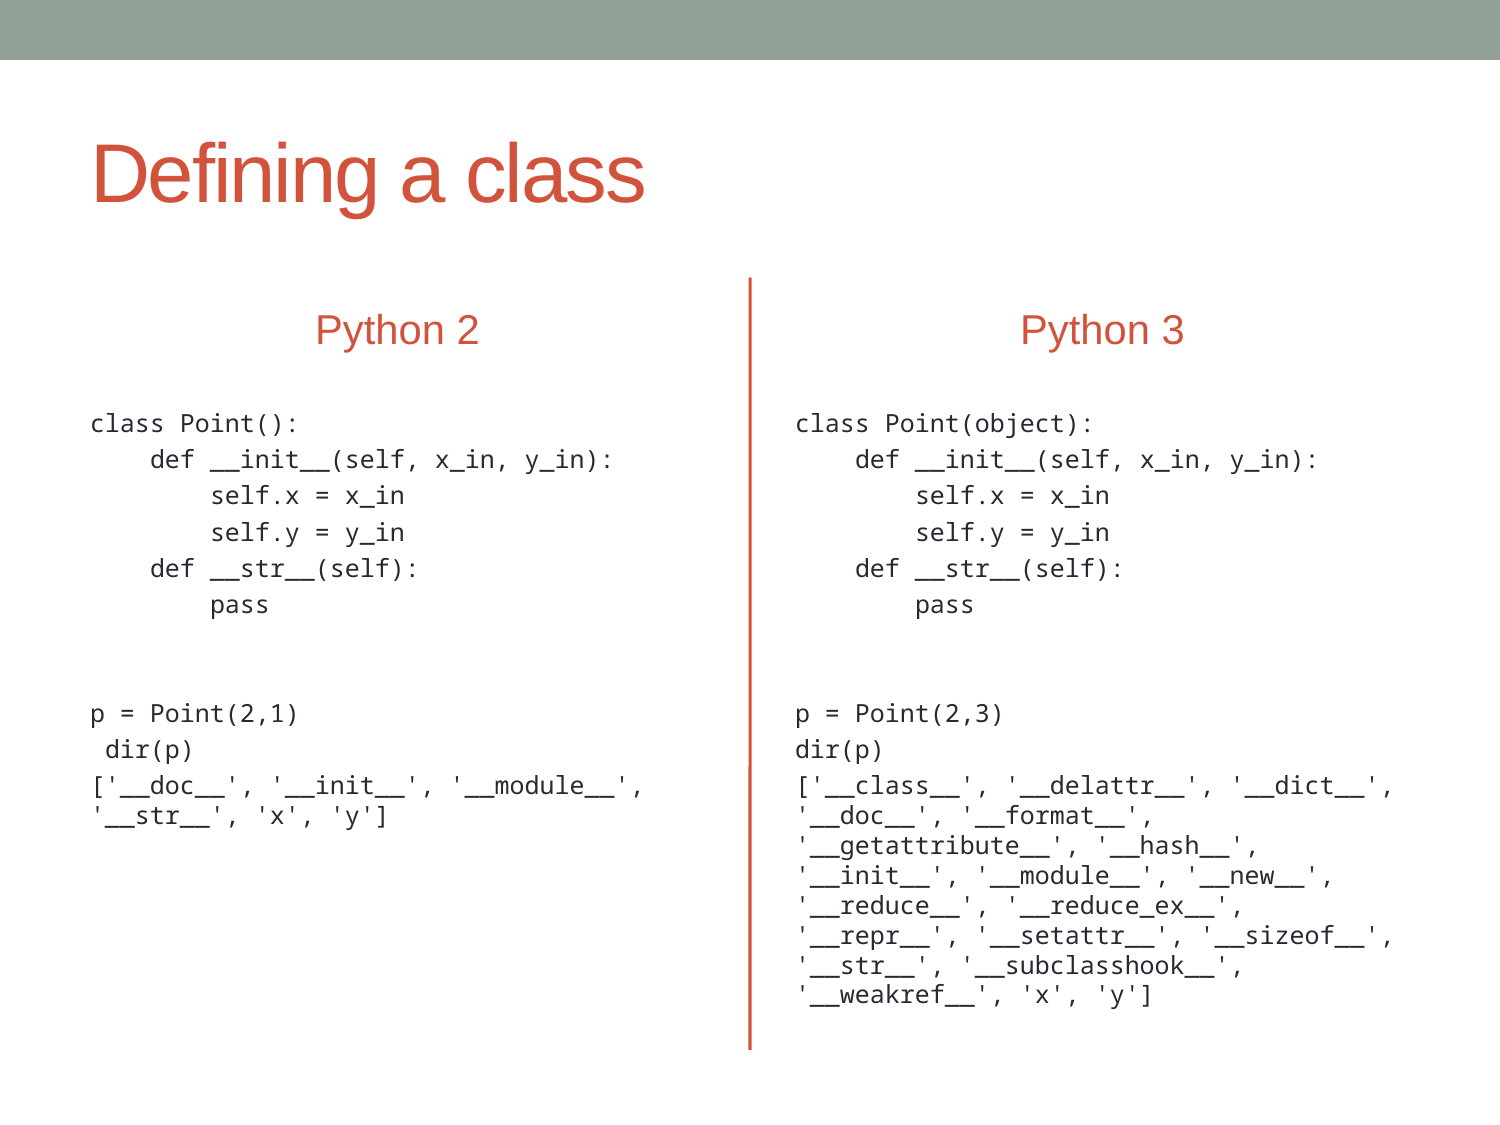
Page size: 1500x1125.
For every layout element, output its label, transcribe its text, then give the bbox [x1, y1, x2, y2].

list Python 2 [75, 275, 721, 380]
list class Point(object): def __init__(self, x_in, y_in): self.x = x_in self.y = y_in def __str__(self): pass p = Point(2,3) dir(p) ['__class__', '__delattr__', '__dict__', '__doc__', '__format__', '__getattribute__', '__hash__', '__init__', '__module__', '__new__', '__reduce__', '__reduce_ex__', '__repr__', '__setattr__', '__sizeof__', '__str__', '__subclasshook__', '__weakref__', 'x', 'y'] [780, 399, 1426, 1049]
list Python 3 [780, 275, 1426, 380]
title Defining a class [75, 87, 1426, 251]
list class Point(): def __init__(self, x_in, y_in): self.x = x_in self.y = y_in def __str__(self): pass p = Point(2,1) dir(p) ['__doc__', '__init__', '__module__', '__str__', 'x', 'y'] [75, 399, 721, 1049]
